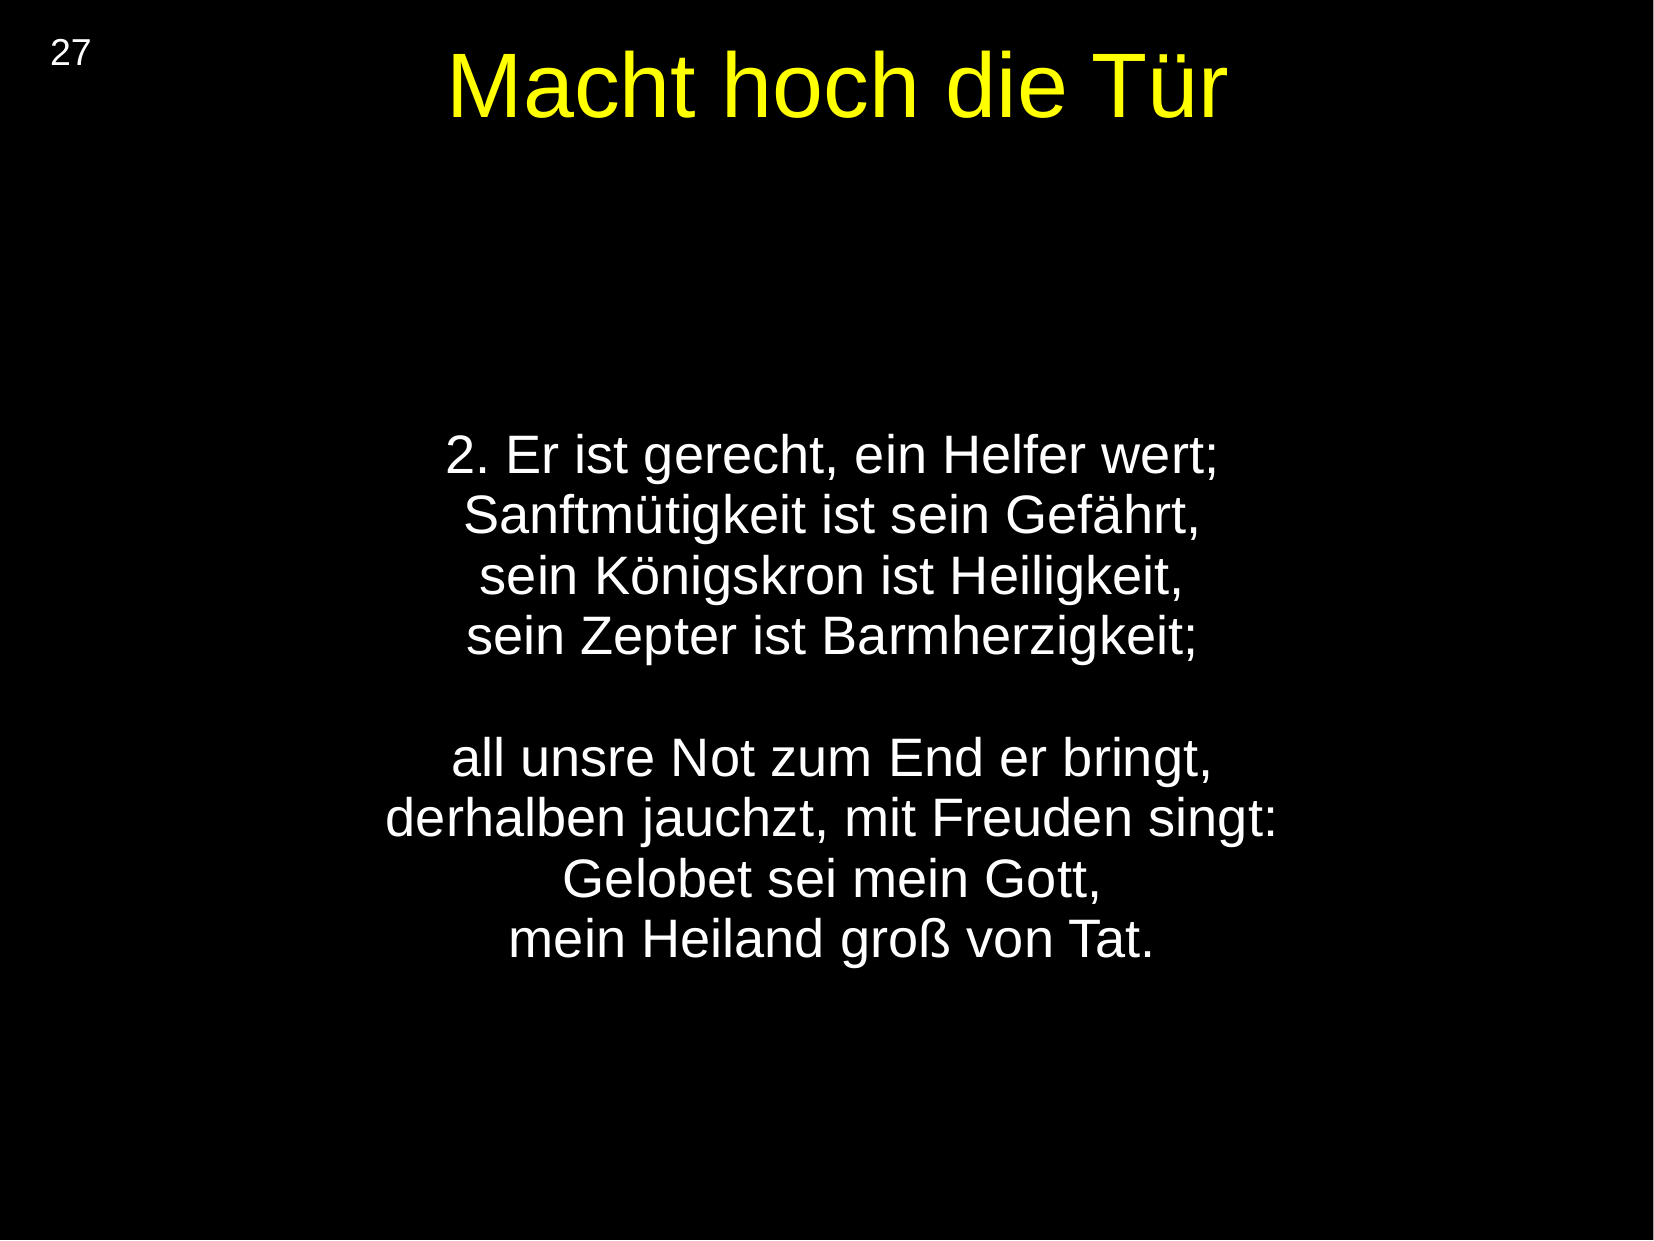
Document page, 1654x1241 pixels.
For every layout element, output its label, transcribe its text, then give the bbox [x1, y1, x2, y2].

list 2. Er ist gerecht, ein Helfer wert; Sanftmütigkeit ist sein Gefährt, sein Königskron ist Heiligkeit, sein Zepter ist Barmherzigkeit; all unsre Not zum End er bringt, derhalben jauchzt, mit Freuden singt: Gelobet sei mein Gott, mein Heiland groß von Tat. [35, 177, 1630, 1217]
text_box 27 [35, 23, 130, 81]
title Macht hoch die Tür [94, 5, 1583, 166]
